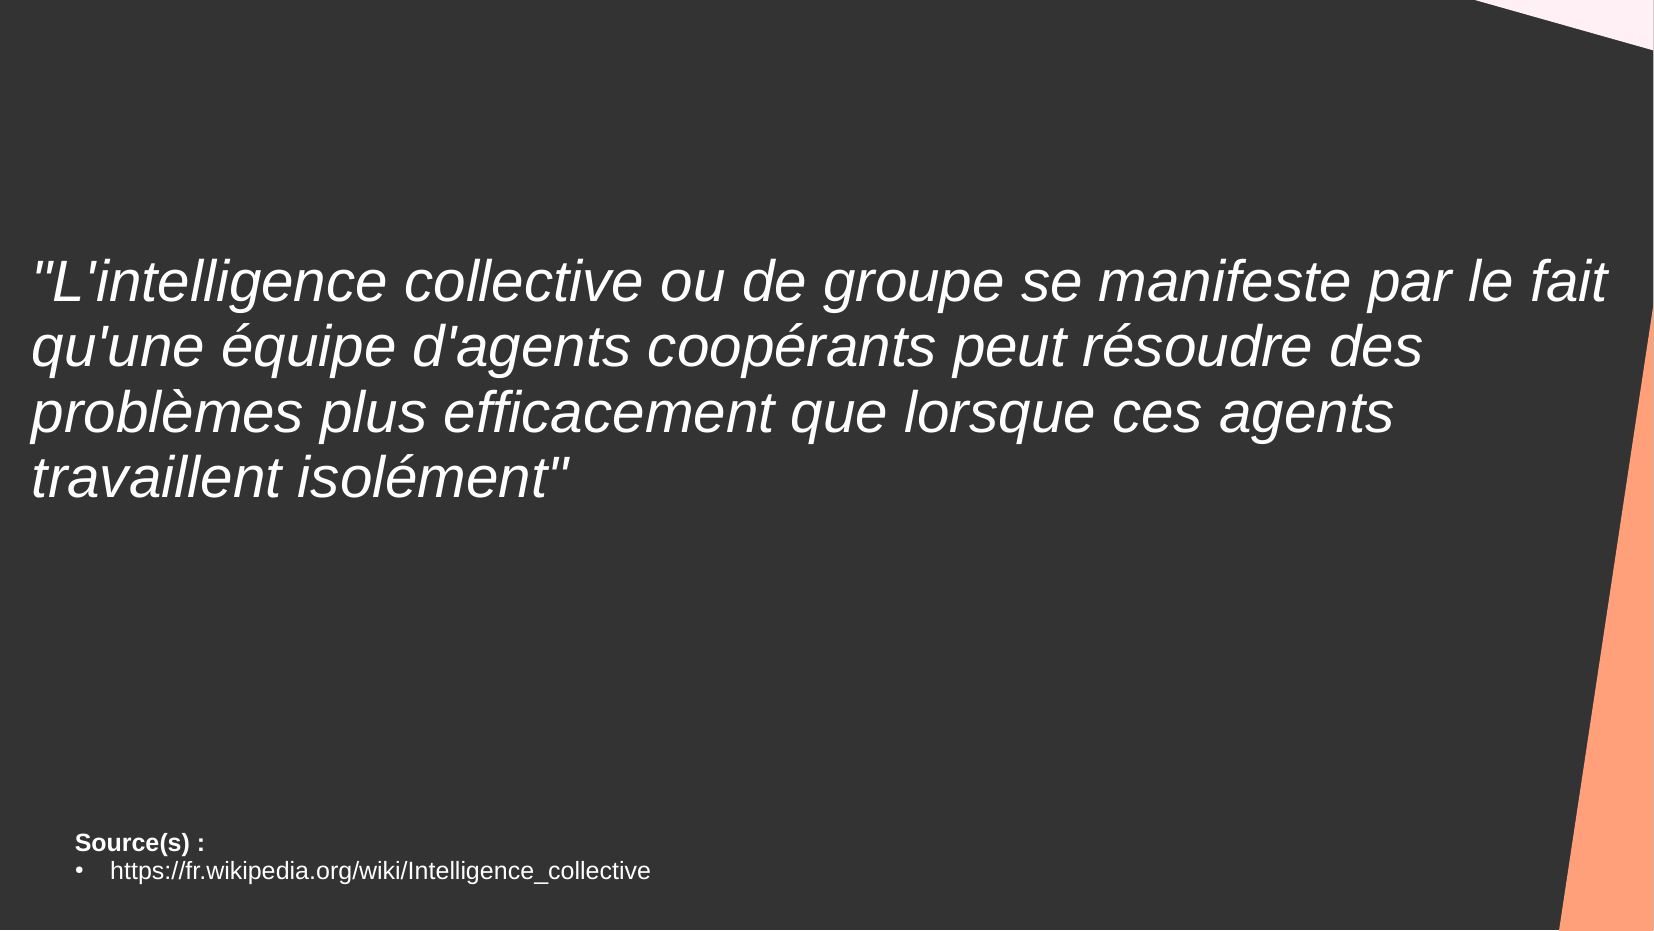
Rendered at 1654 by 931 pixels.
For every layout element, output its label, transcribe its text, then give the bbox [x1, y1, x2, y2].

text_box [1558, 300, 1654, 931]
text_box Source(s) : https://fr.wikipedia.org/wiki/Intelligence_collective [60, 821, 1546, 921]
text_box [1474, 0, 1654, 51]
title "L'intelligence collective ou de groupe se manifeste par le fait qu'une équipe d'agents coopérants peut résoudre des problèmes plus efficacement que lorsque ces agents travaillent isolément" [31, 249, 1622, 510]
